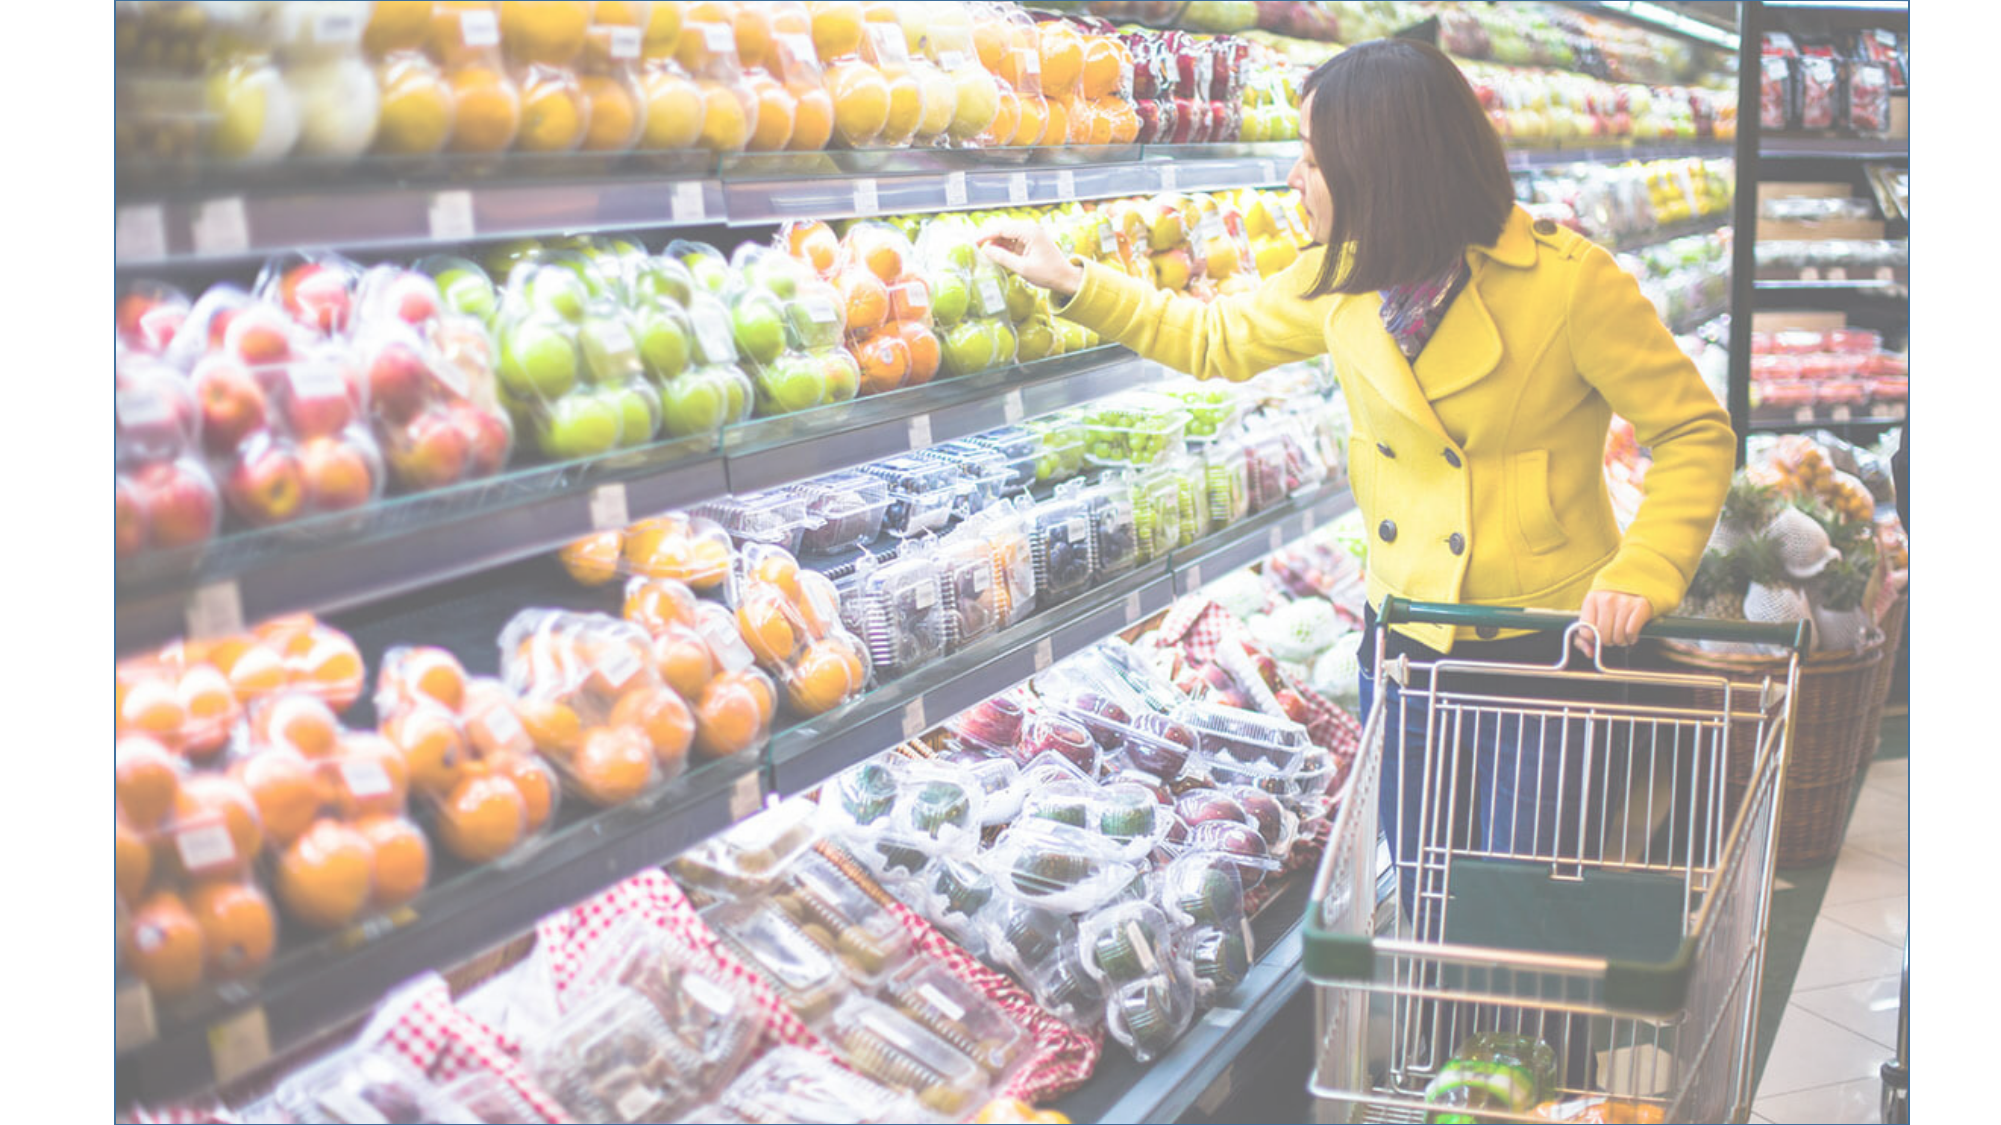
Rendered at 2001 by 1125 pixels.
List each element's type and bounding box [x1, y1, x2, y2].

text_box [115, 0, 1909, 1125]
